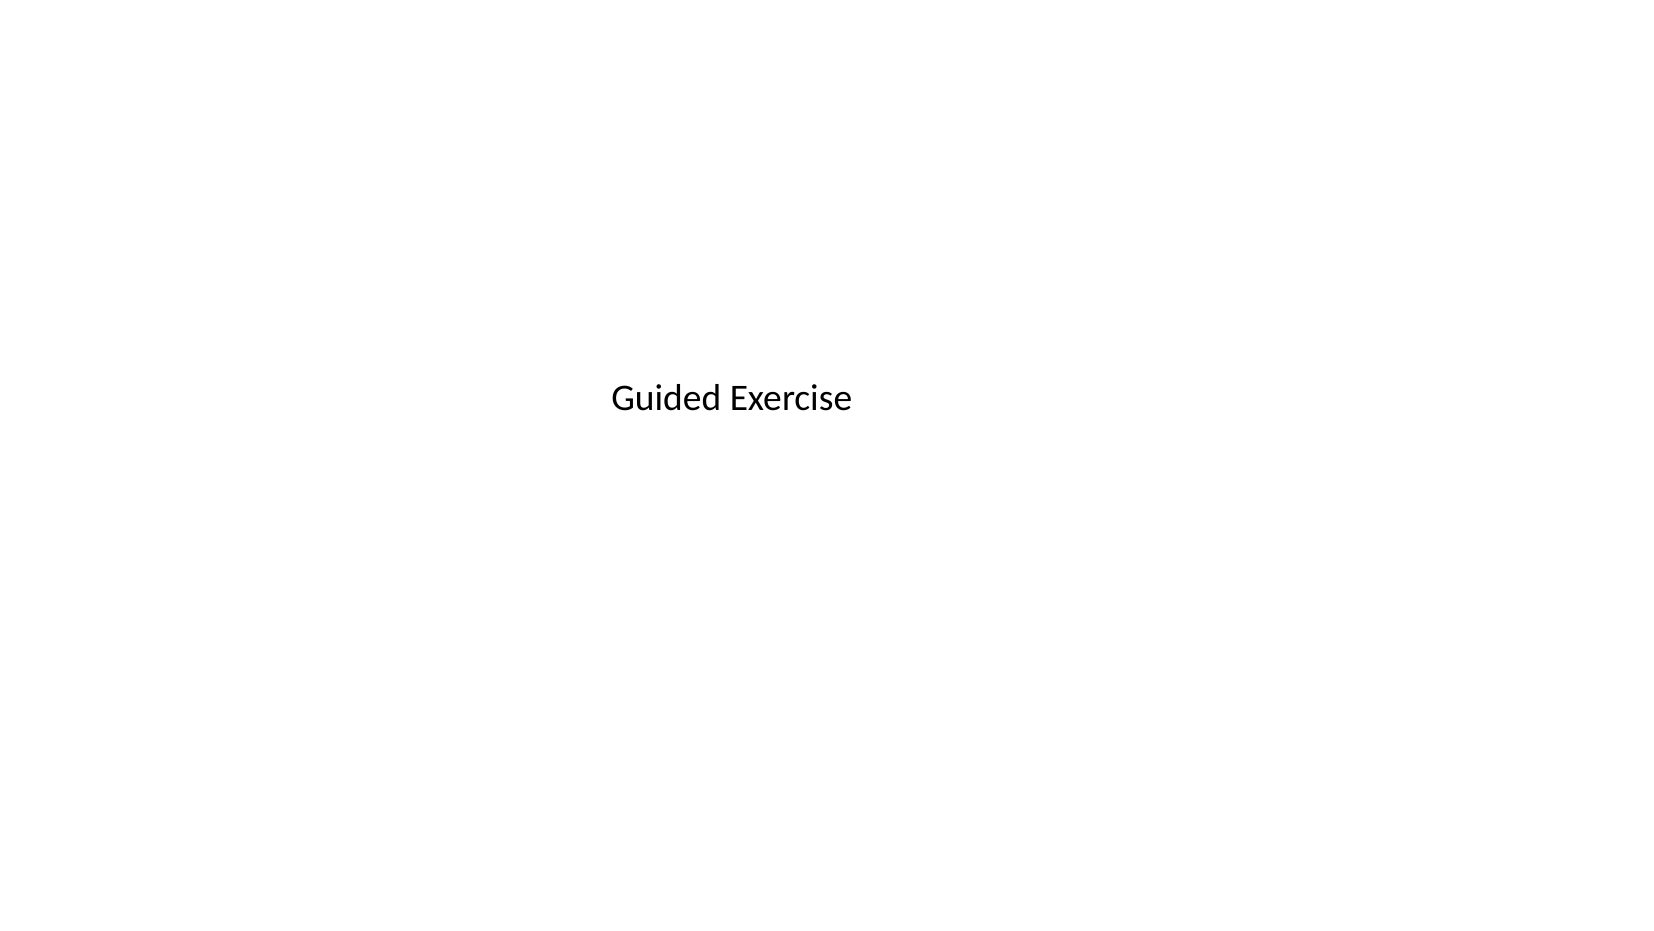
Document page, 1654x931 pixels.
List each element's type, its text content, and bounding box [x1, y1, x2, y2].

text_box Guided Exercise [596, 365, 871, 427]
